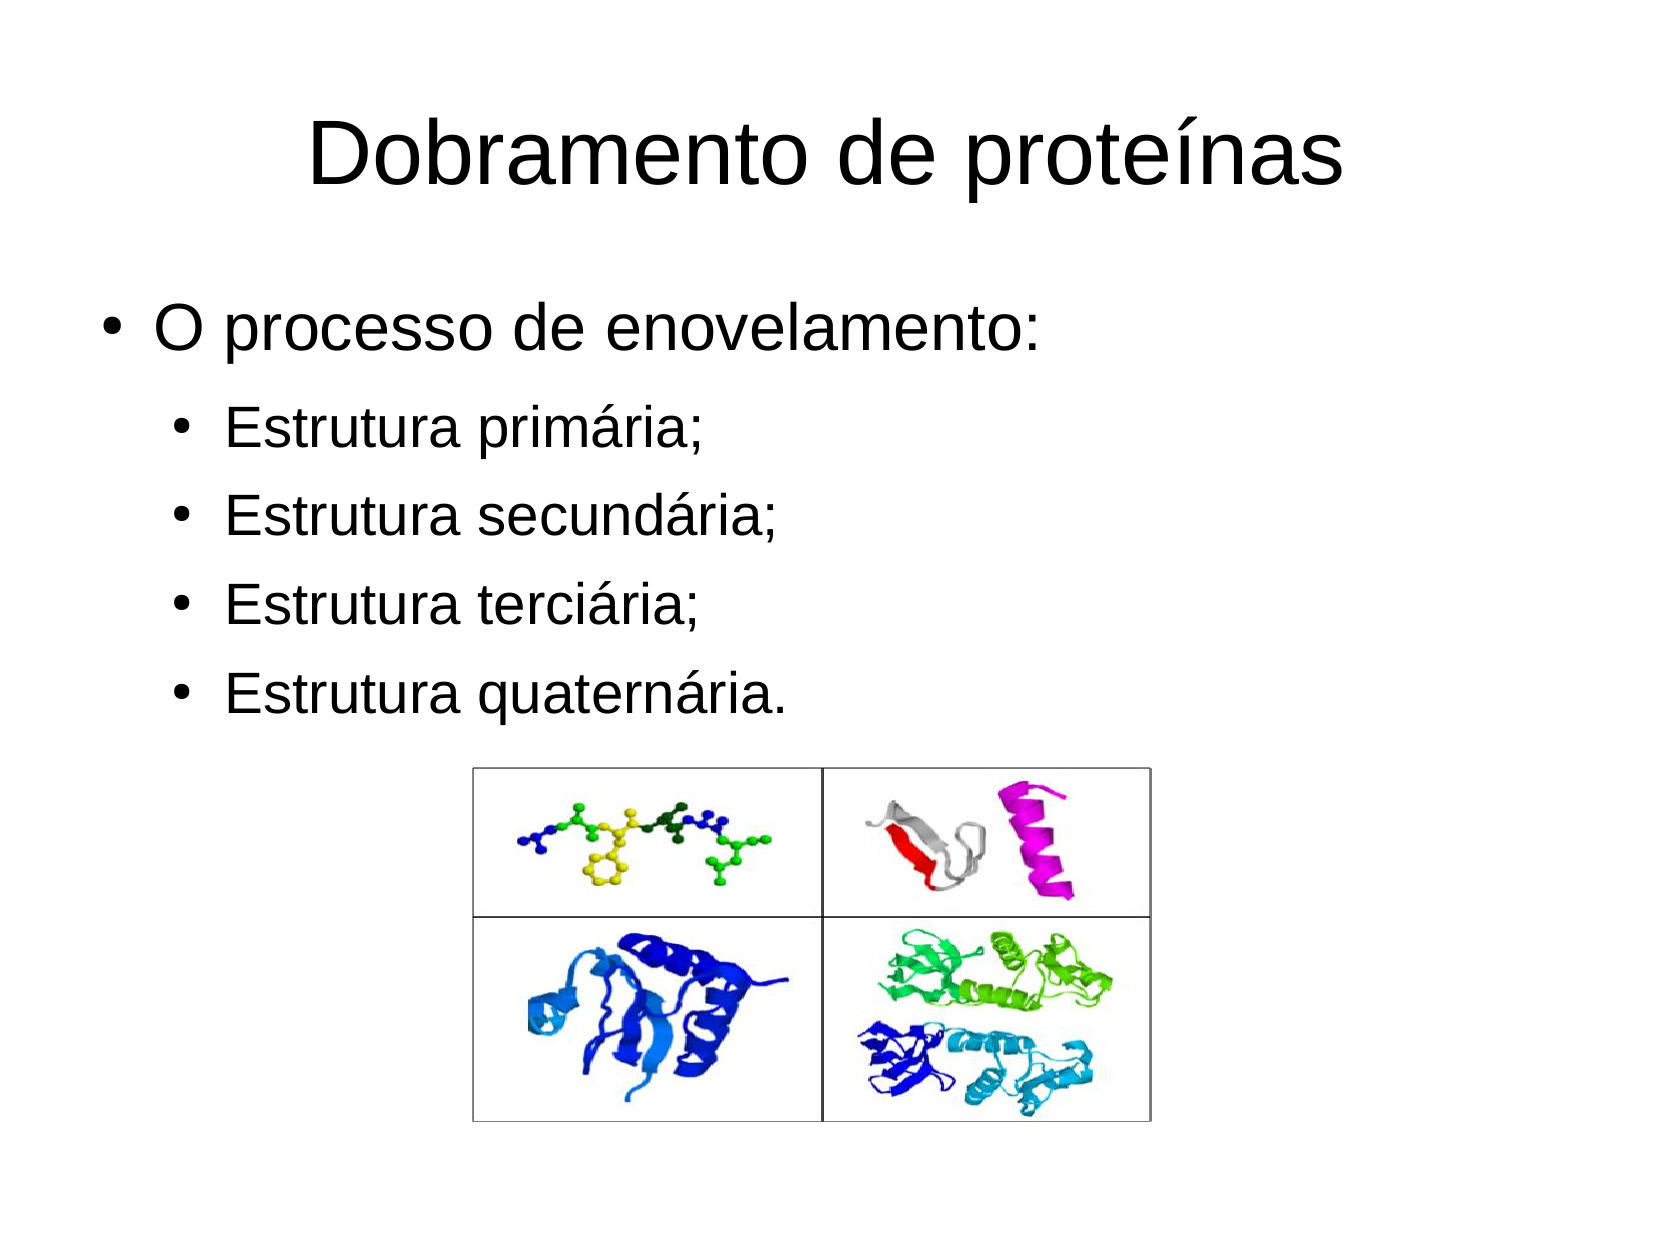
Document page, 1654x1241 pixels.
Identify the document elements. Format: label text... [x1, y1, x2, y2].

title Dobramento de proteínas [82, 49, 1571, 257]
picture [472, 767, 1152, 1123]
list O processo de enovelamento: Estrutura primária; Estrutura secundária; Estrutura terciária; Estrutura quaternária. [82, 290, 1571, 1109]
